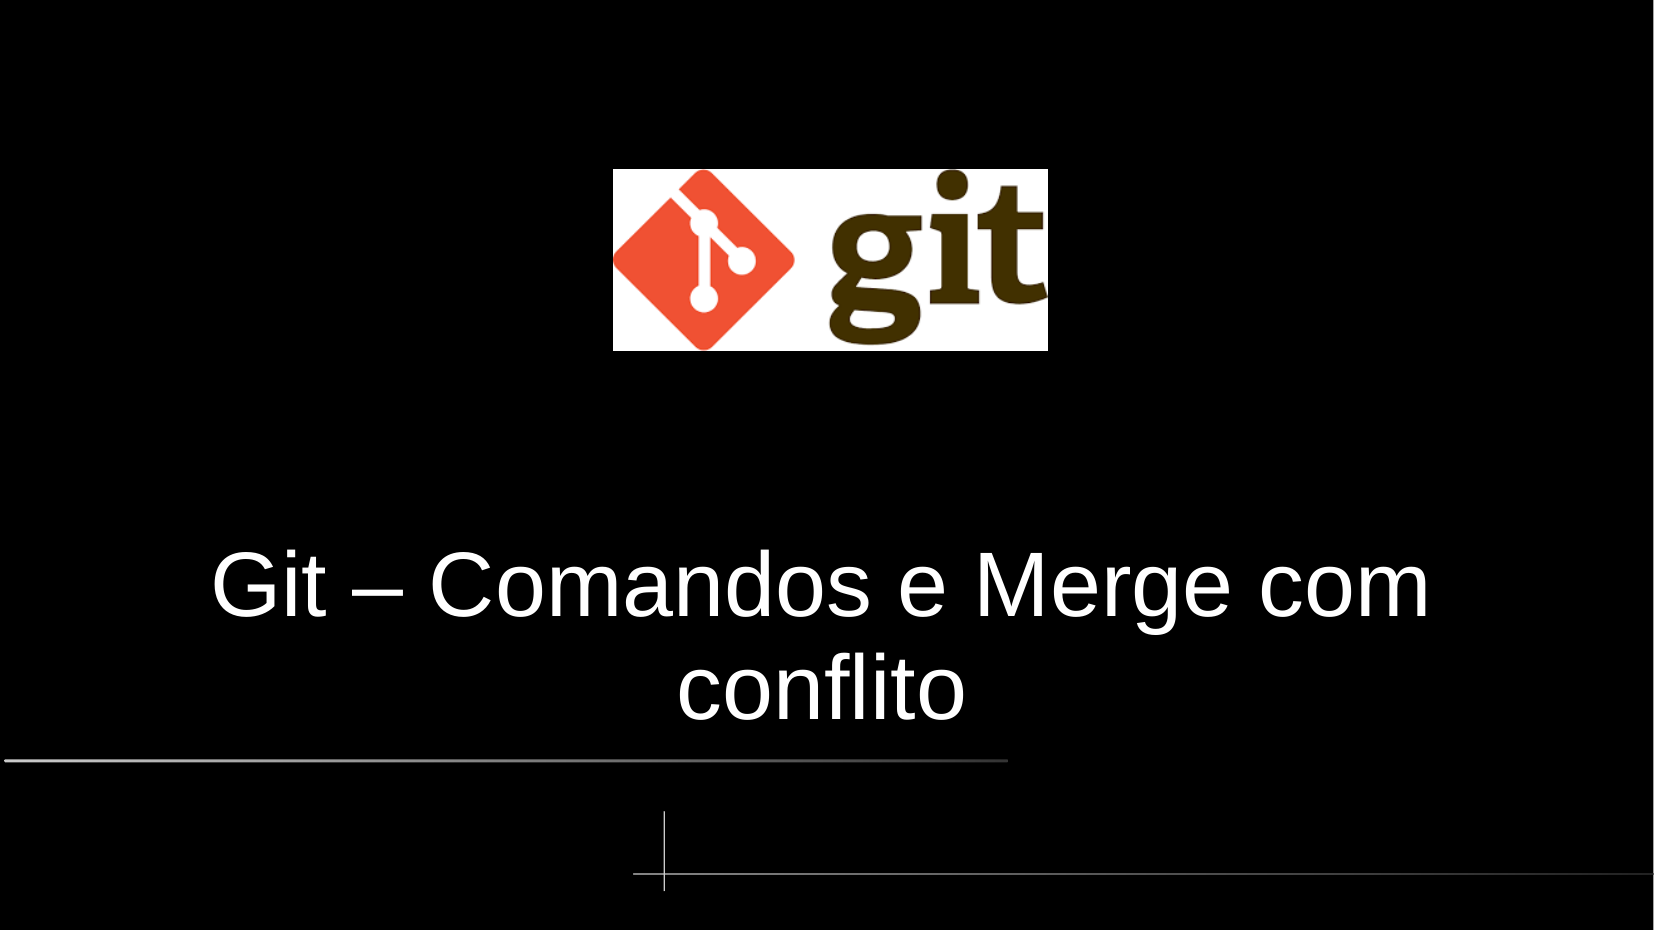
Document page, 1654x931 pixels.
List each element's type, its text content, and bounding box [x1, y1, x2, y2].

picture [613, 169, 1048, 351]
title Git – Comandos e Merge com conflito [83, 533, 1561, 739]
